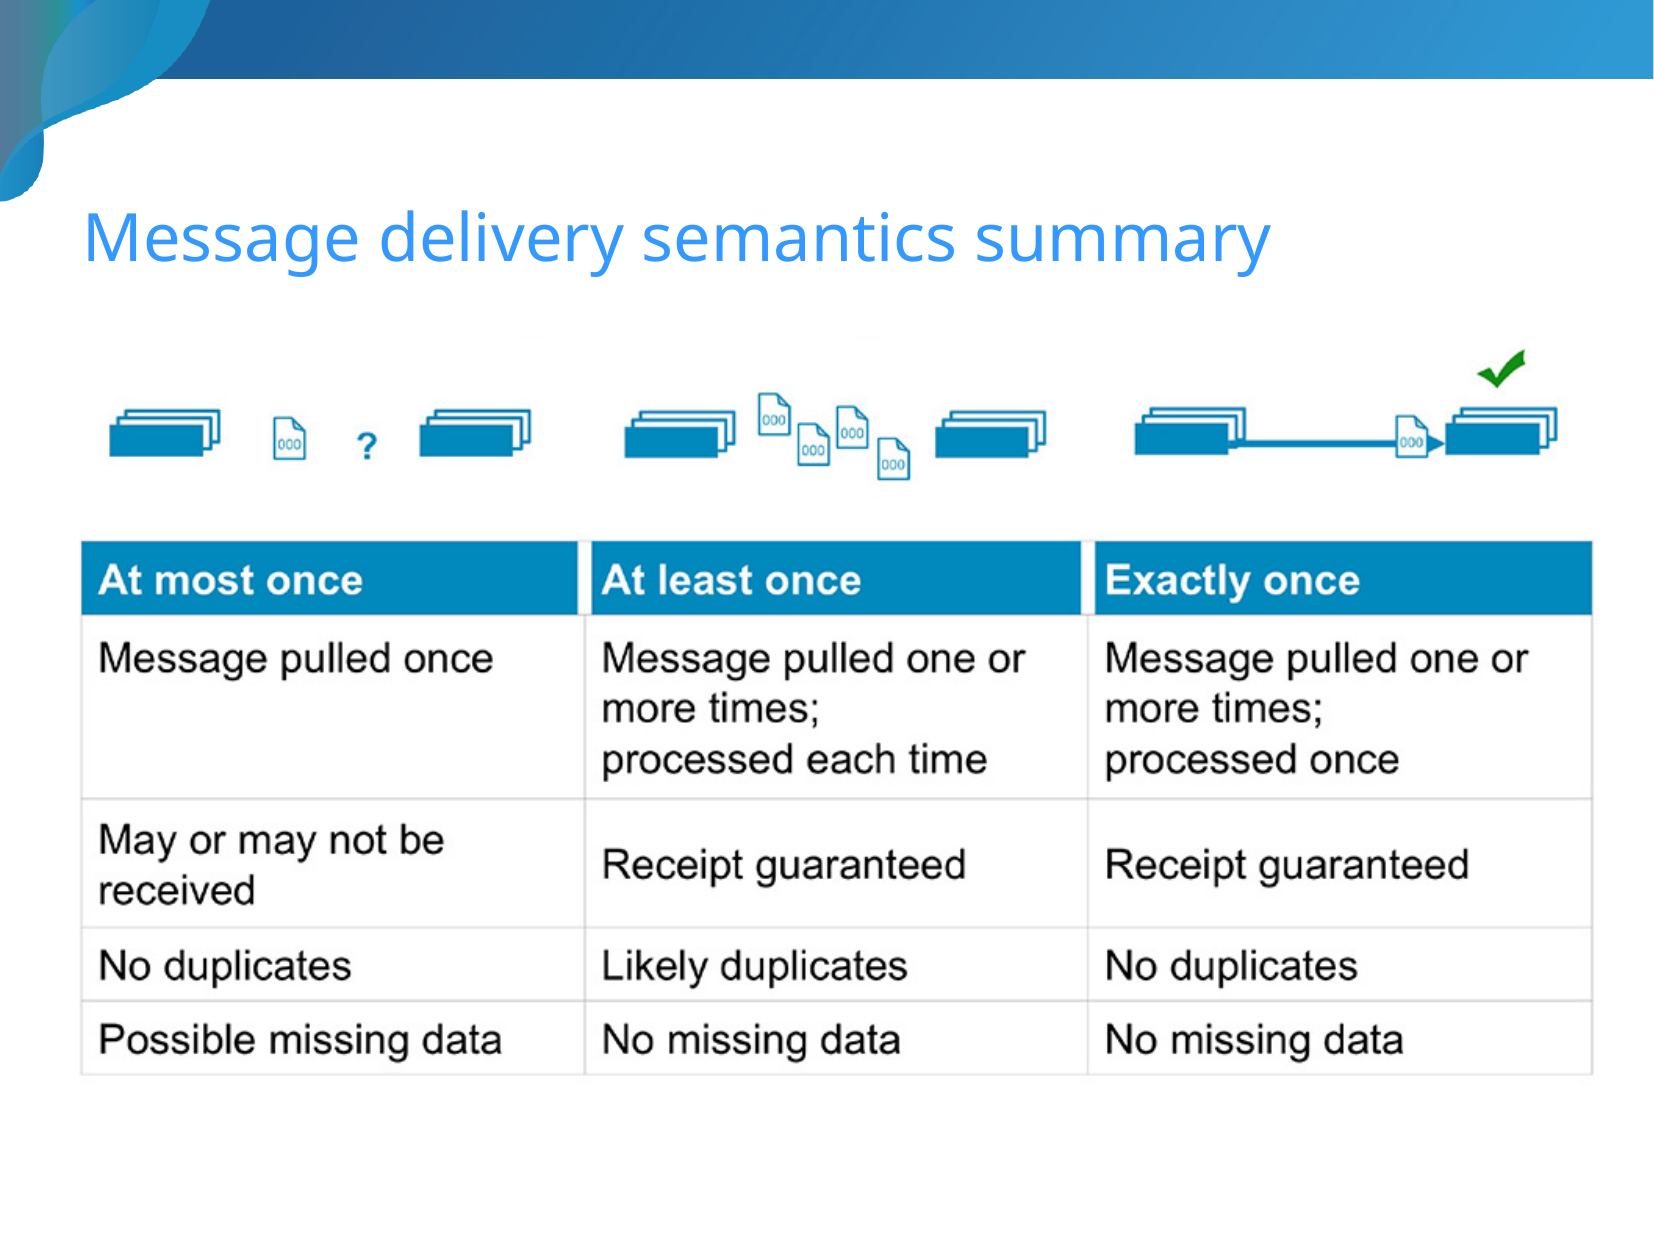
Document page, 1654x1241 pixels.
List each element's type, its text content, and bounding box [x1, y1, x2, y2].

picture [0, 0, 1654, 1241]
title Message delivery semantics summary [82, 132, 1571, 335]
